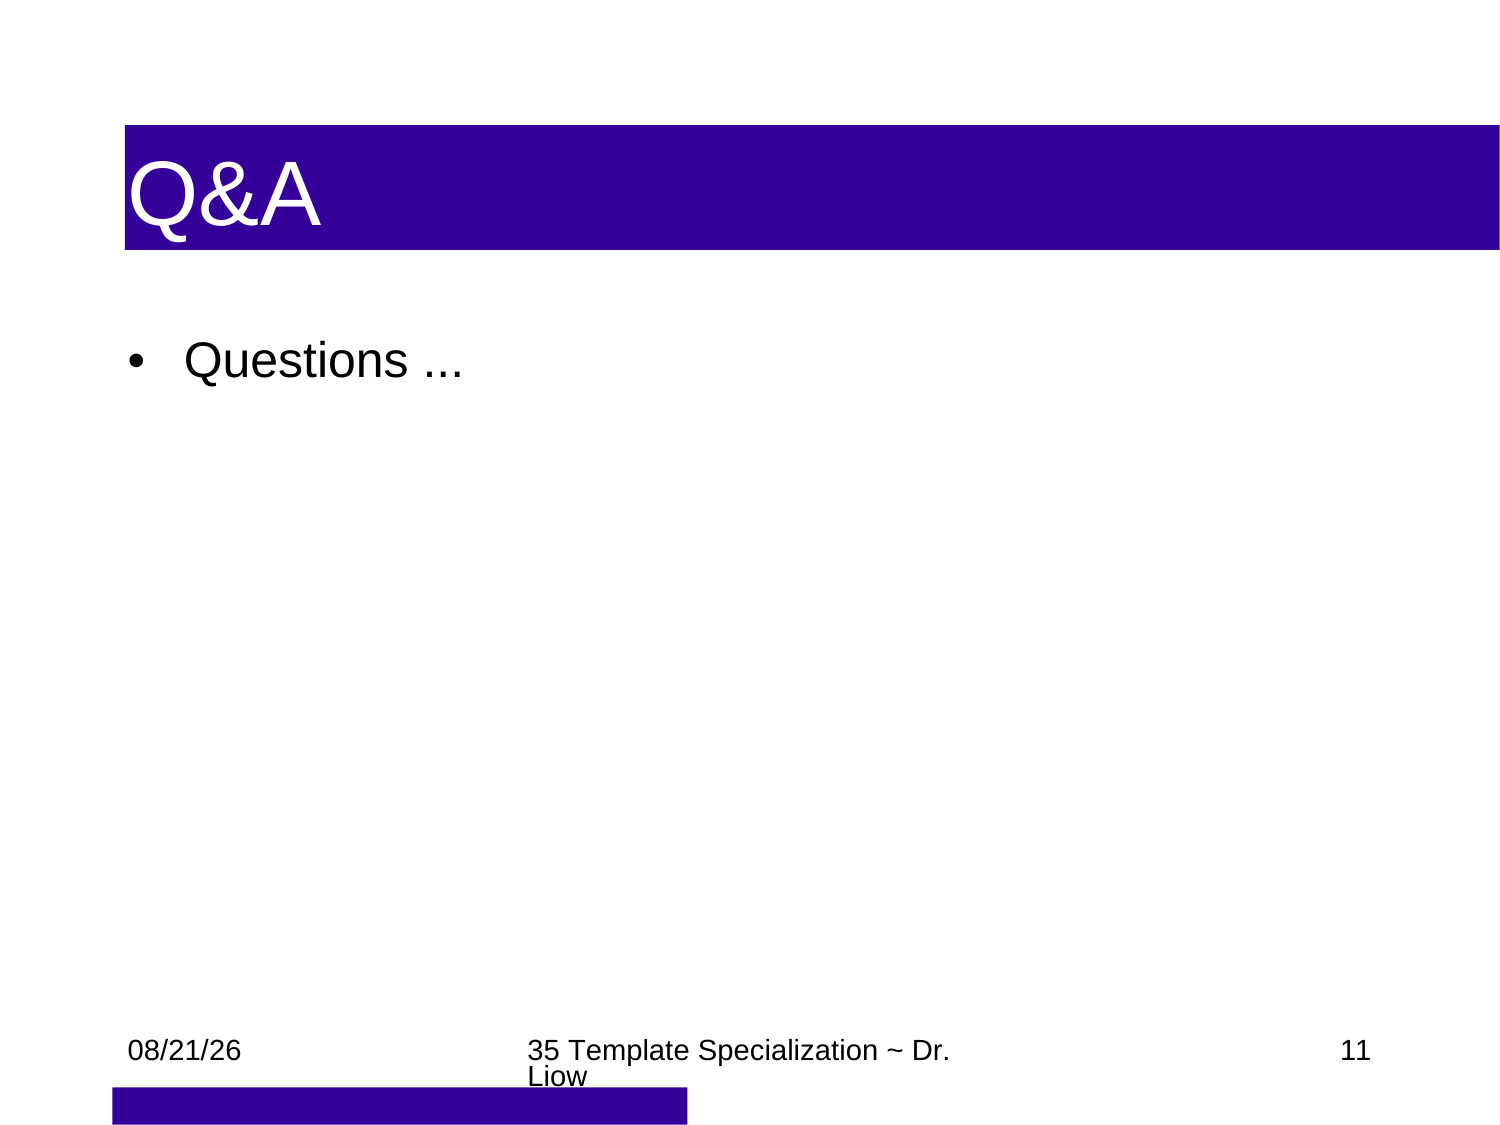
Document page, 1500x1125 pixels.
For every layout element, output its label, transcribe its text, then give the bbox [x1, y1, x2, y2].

title Q&A [112, 99, 1388, 288]
list Questions ... [112, 324, 1388, 1001]
